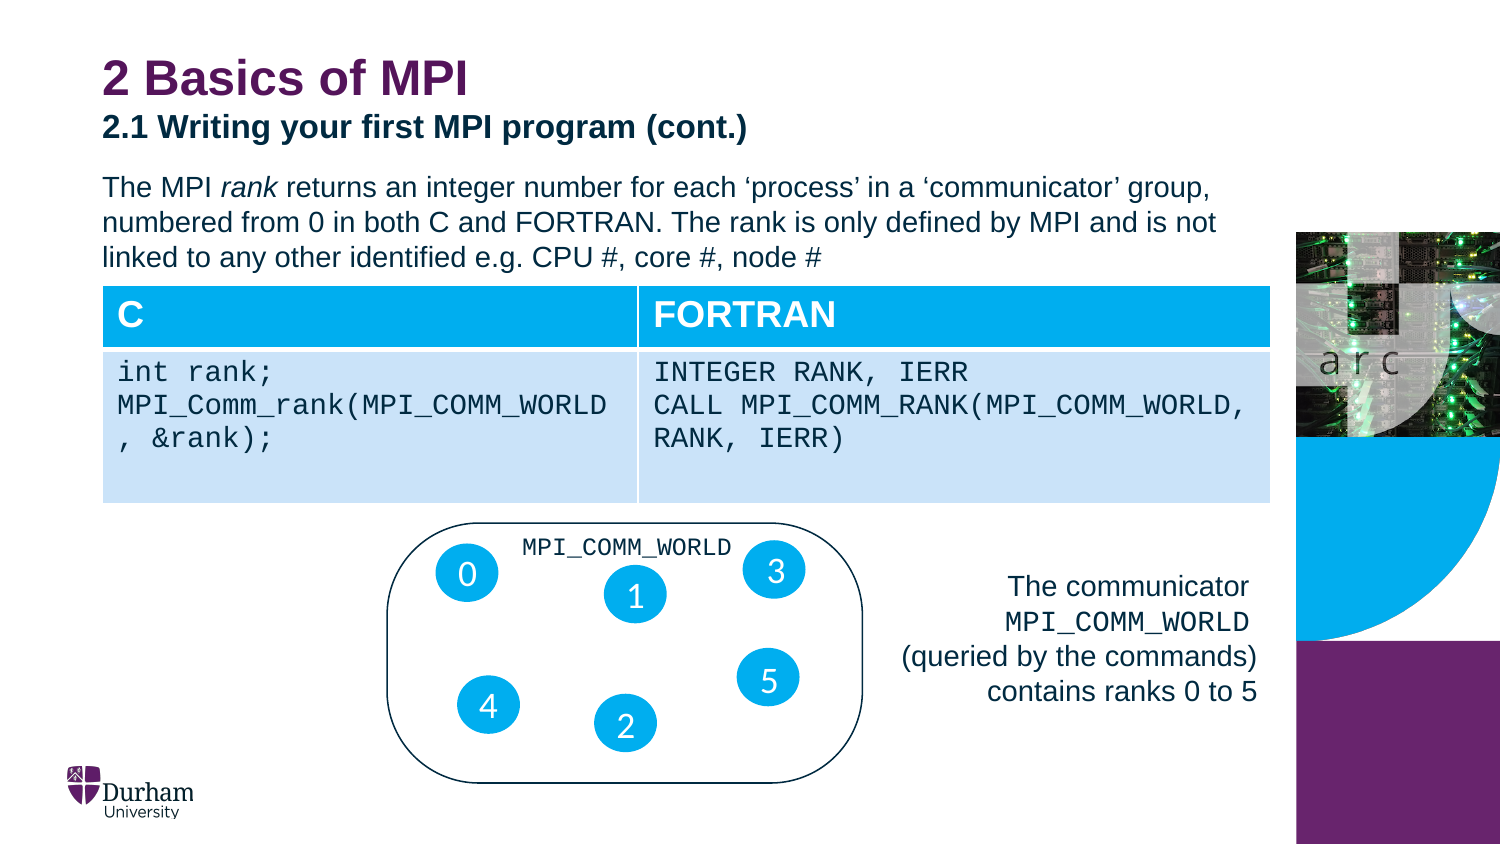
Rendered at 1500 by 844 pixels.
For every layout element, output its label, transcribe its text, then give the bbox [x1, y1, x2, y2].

text_box [594, 704, 601, 742]
text_box [457, 687, 463, 722]
text_box 3 [751, 538, 794, 599]
text_box [653, 569, 667, 619]
text_box [435, 553, 443, 592]
list The MPI rank returns an integer number for each ‘process’ in a ‘communicator’ group, numbered from 0 in both C and FORTRAN. The rank is only defined by MPI and is not linked to any other identified e.g. CPU #, core #, node # The communicator MPI_COMM_WORLD (queried by the commands) contains ranks 0 to 5 [101, 167, 1258, 285]
text_box 5 [744, 648, 787, 709]
table_header C [103, 286, 637, 347]
text_box [485, 548, 499, 597]
text_box 0 [443, 541, 485, 602]
table_cell int rank; MPI_Comm_rank(MPI_COMM_WORLD, &rank); [103, 352, 637, 503]
text_box MPI_COMM_WORLD [507, 522, 766, 568]
picture [67, 766, 193, 819]
text_box 2 [601, 693, 644, 754]
text_box 4 [463, 673, 506, 734]
table_cell INTEGER RANK, IERR CALL MPI_COMM_RANK(MPI_COMM_WORLD, RANK, IERR) [639, 352, 1270, 503]
text_box [644, 699, 657, 747]
picture [1332, 467, 1500, 640]
text_box [1296, 640, 1500, 844]
table_header FORTRAN [639, 286, 1270, 347]
title 2 Basics of MPI 2.1 Writing your first MPI program (cont.) [101, 45, 1399, 187]
text_box [736, 658, 744, 696]
text_box [603, 576, 610, 612]
picture [1296, 232, 1500, 436]
text_box [794, 546, 806, 593]
text_box [787, 653, 800, 701]
text_box [506, 680, 520, 729]
text_box [742, 568, 751, 590]
text_box 1 [610, 568, 653, 624]
